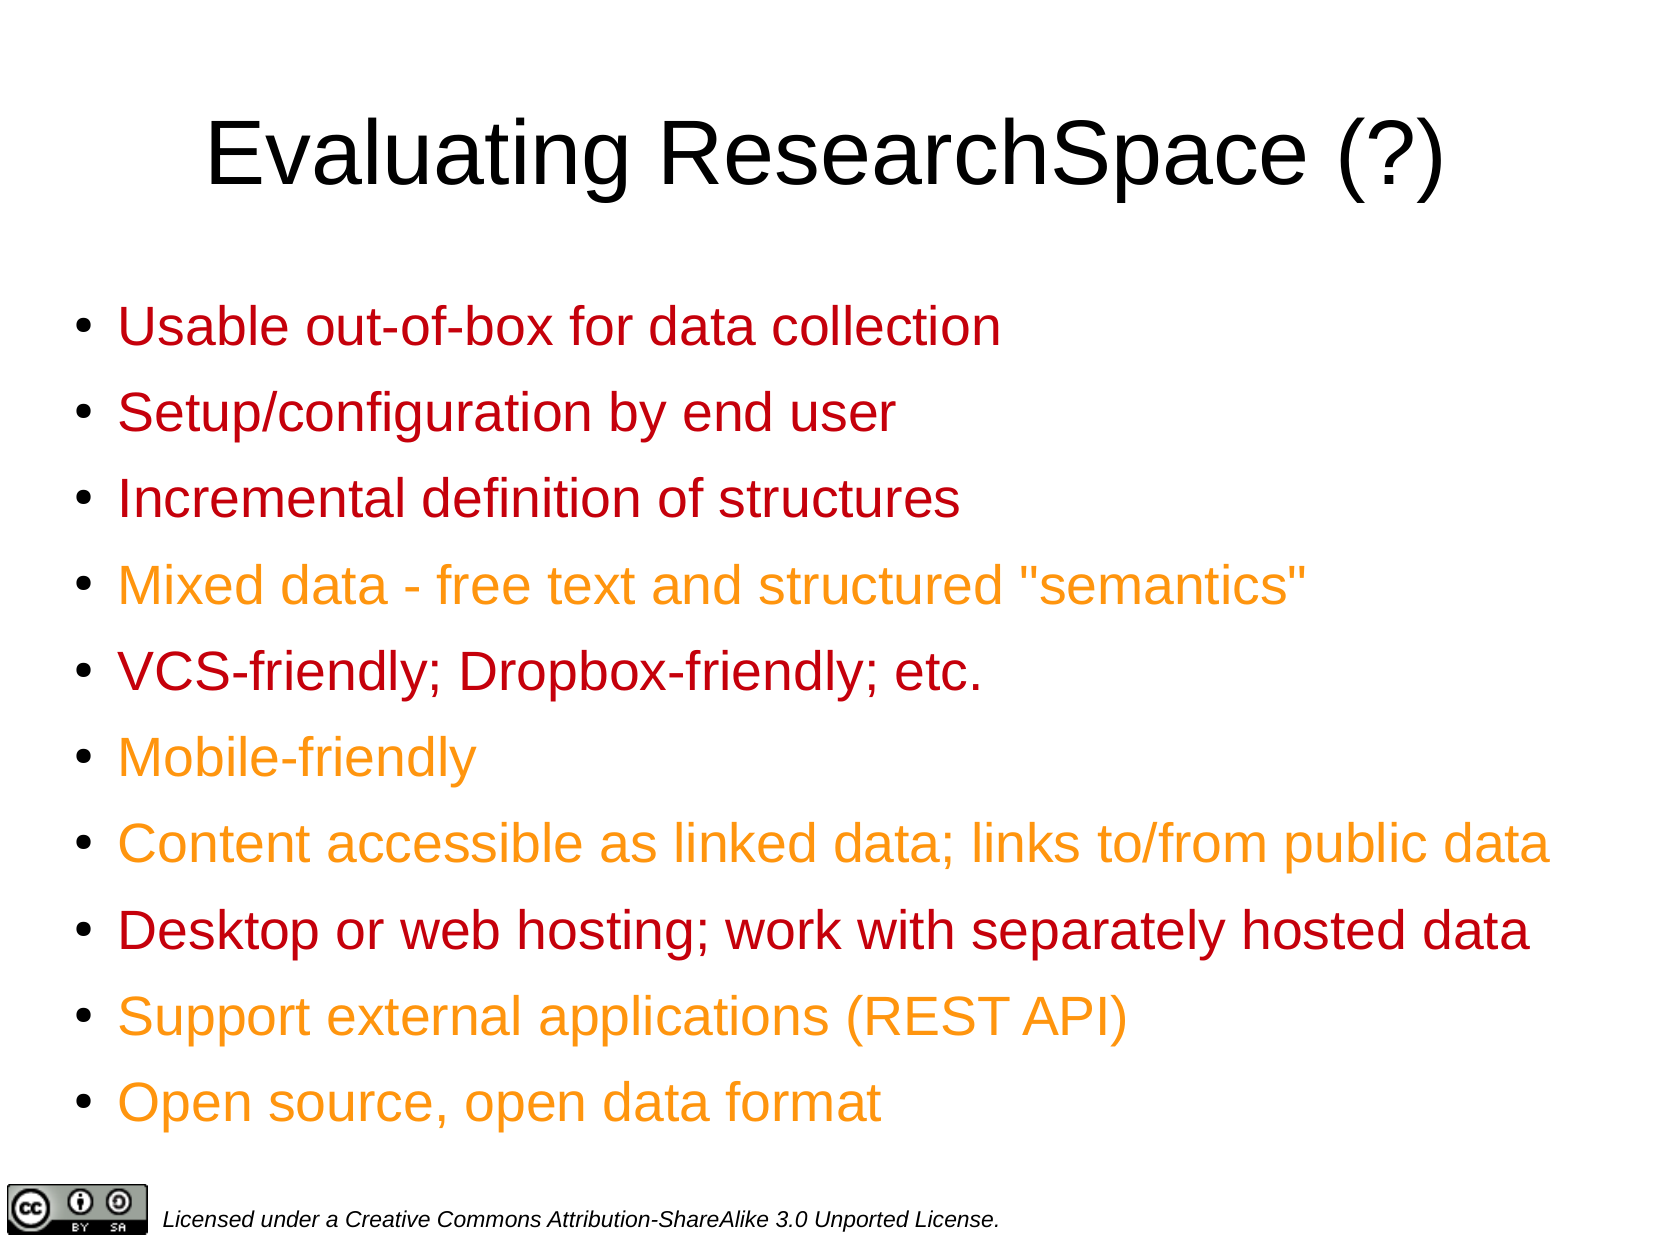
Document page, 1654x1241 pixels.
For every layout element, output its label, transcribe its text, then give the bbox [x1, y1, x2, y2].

list Usable out-of-box for data collection Setup/configuration by end user Incremental definition of structures Mixed data - free text and structured "semantics" VCS-friendly; Dropbox-friendly; etc. Mobile-friendly Content accessible as linked data; links to/from public data Desktop or web hosting; work with separately hosted data Support external applications (REST API) Open source, open data format [59, 295, 1595, 1140]
title Evaluating ResearchSpace (?) [82, 49, 1571, 257]
picture [7, 1184, 148, 1235]
